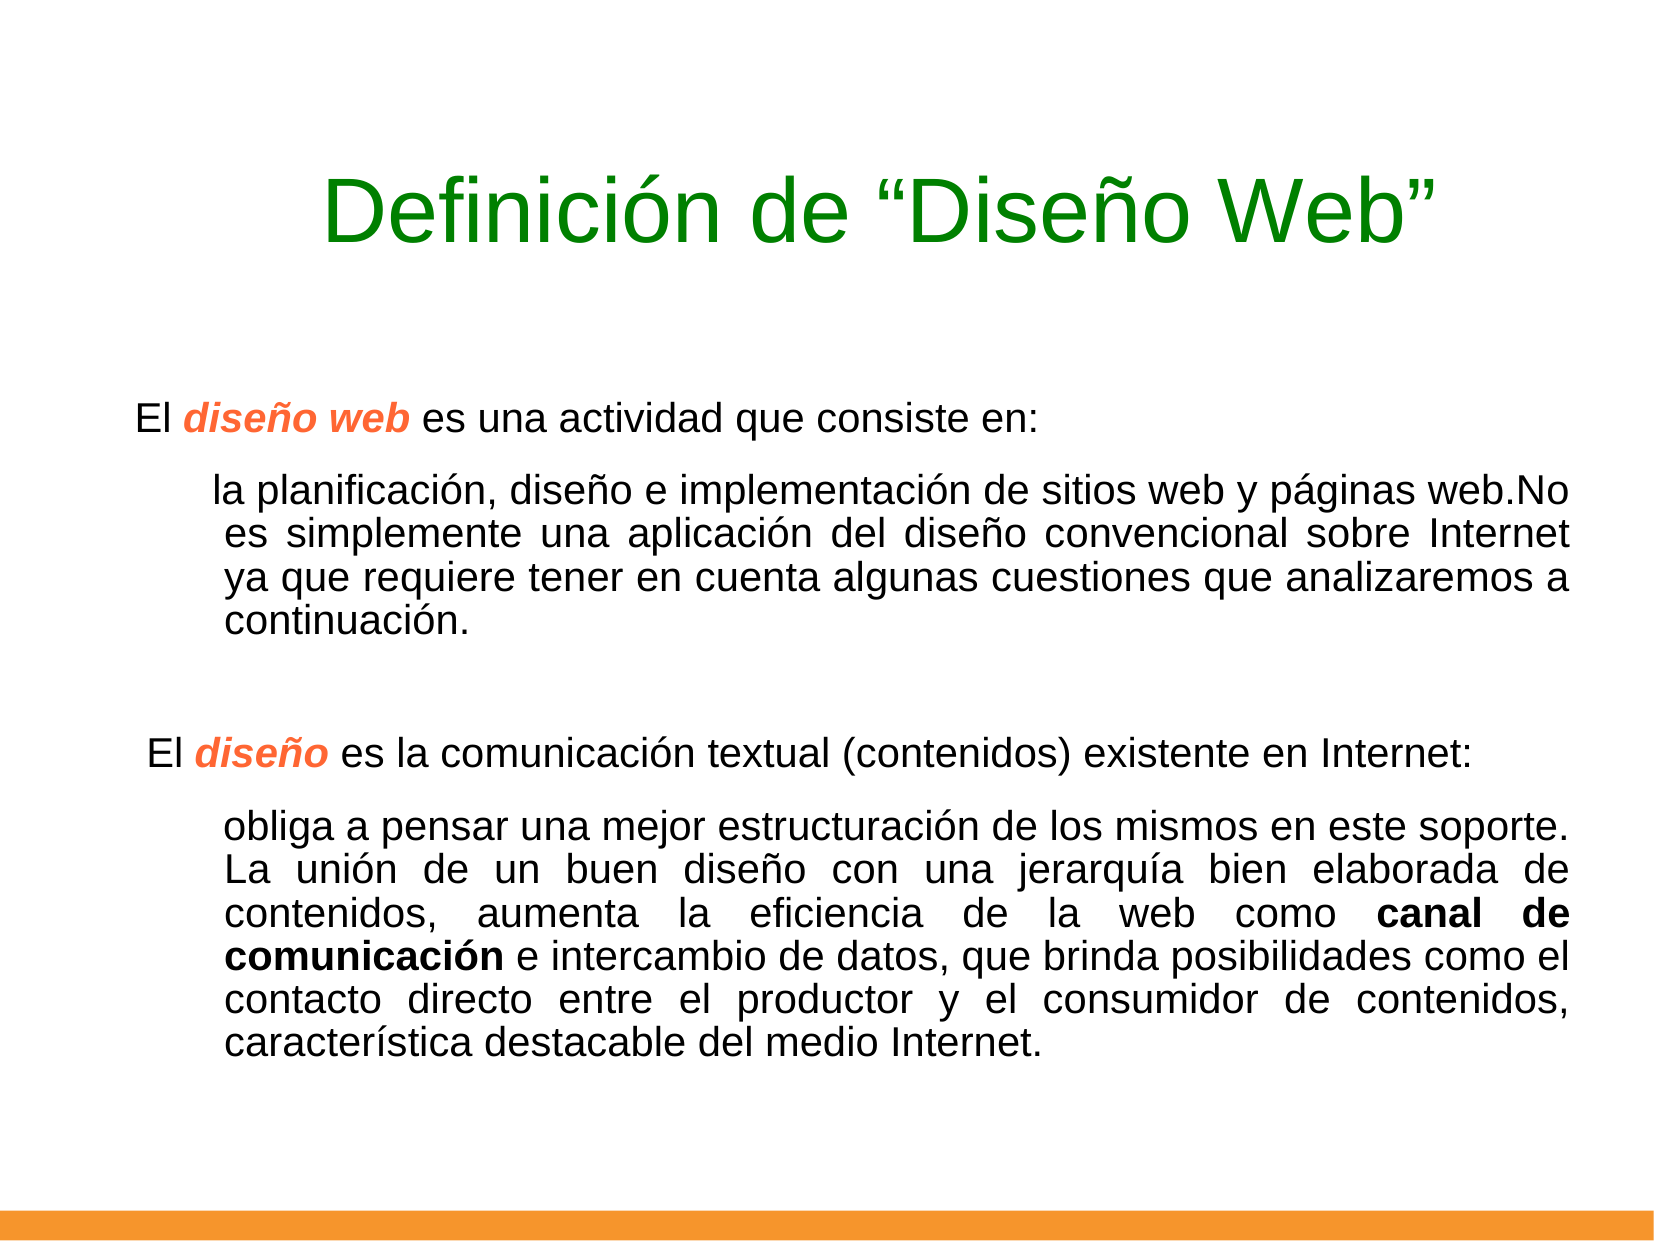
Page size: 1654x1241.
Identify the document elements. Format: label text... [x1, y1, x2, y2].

title Definición de “Diseño Web” [64, 111, 1553, 317]
list El diseño web es una actividad que consiste en: la planificación, diseño e implementación de sitios web y páginas web.No es simplemente una aplicación del diseño convencional sobre Internet ya que requiere tener en cuenta algunas cuestiones que analizaremos a continuación. El diseño es la comunicación textual (contenidos) existente en Internet: obliga a pensar una mejor estructuración de los mismos en este soporte. La unión de un buen diseño con una jerarquía bien elaborada de contenidos, aumenta la eficiencia de la web como canal de comunicación e intercambio de datos, que brinda posibilidades como el contacto directo entre el productor y el consumidor de contenidos, característica destacable del medio Internet. [82, 324, 1571, 1094]
